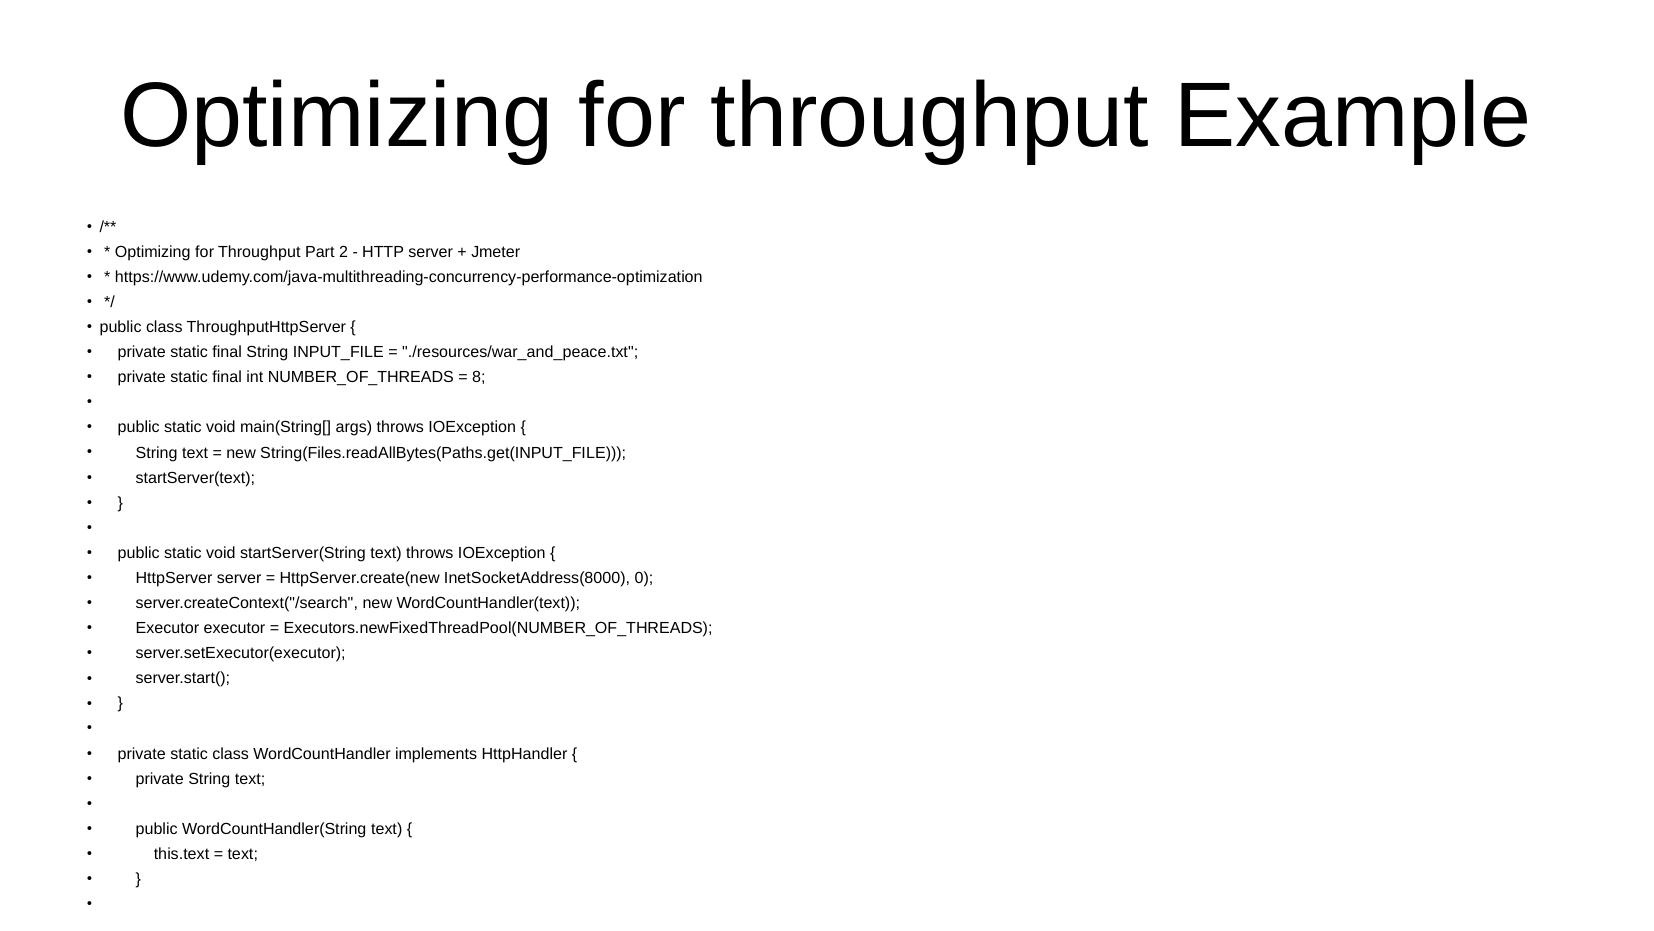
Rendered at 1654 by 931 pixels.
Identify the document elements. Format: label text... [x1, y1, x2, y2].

title Optimizing for throughput Example [82, 37, 1571, 193]
list /** * Optimizing for Throughput Part 2 - HTTP server + Jmeter * https://www.udemy.com/java-multithreading-concurrency-performance-optimization */ public class ThroughputHttpServer { private static final String INPUT_FILE = "./resources/war_and_peace.txt"; private static final int NUMBER_OF_THREADS = 8; public static void main(String[] args) throws IOException { String text = new String(Files.readAllBytes(Paths.get(INPUT_FILE))); startServer(text); } public static void startServer(String text) throws IOException { HttpServer server = HttpServer.create(new InetSocketAddress(8000), 0); server.createContext("/search", new WordCountHandler(text)); Executor executor = Executors.newFixedThreadPool(NUMBER_OF_THREADS); server.setExecutor(executor); server.start(); } private static class WordCountHandler implements HttpHandler { private String text; public WordCountHandler(String text) { this.text = text; } [82, 217, 1621, 916]
